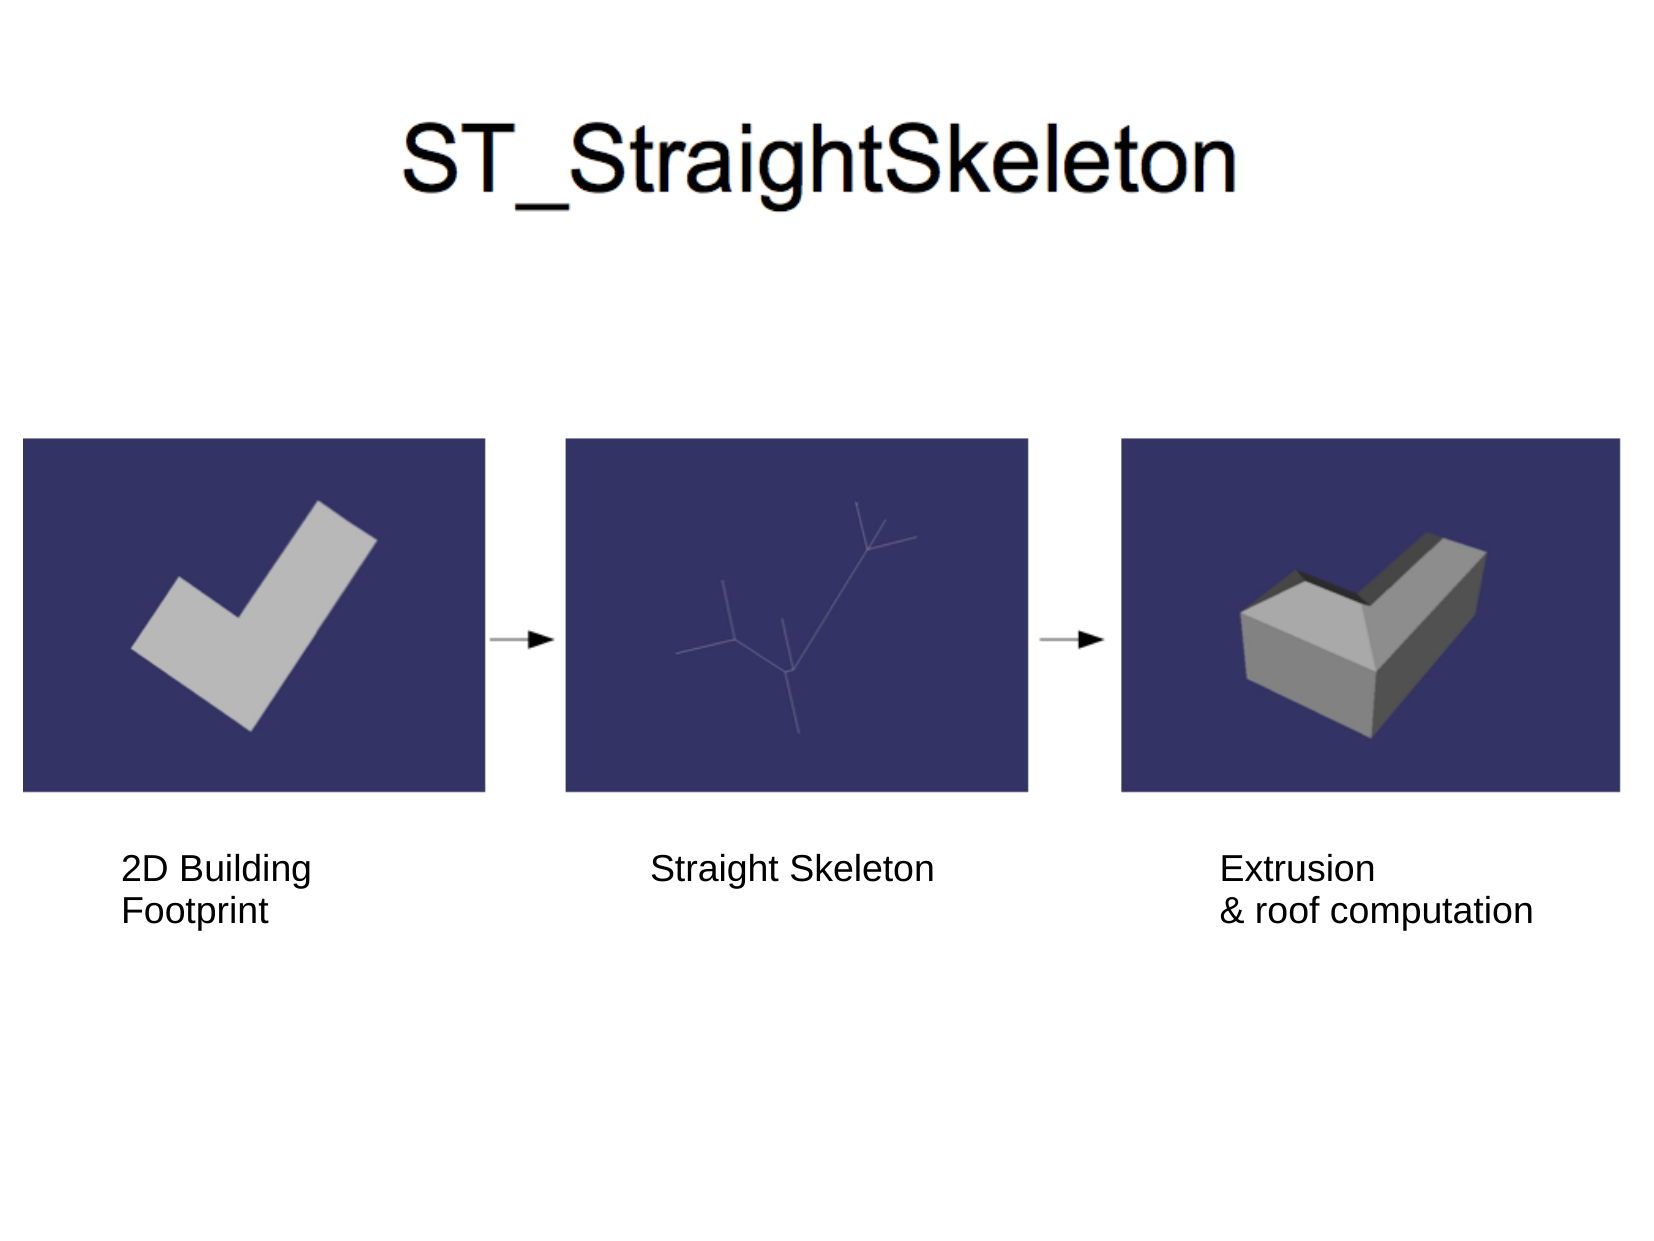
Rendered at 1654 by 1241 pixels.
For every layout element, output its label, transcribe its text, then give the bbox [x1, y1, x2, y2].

text_box Straight Skeleton [614, 840, 981, 898]
picture [23, 64, 1633, 841]
text_box Extrusion & roof computation [1204, 840, 1595, 940]
text_box 2D Building Footprint [106, 840, 414, 940]
